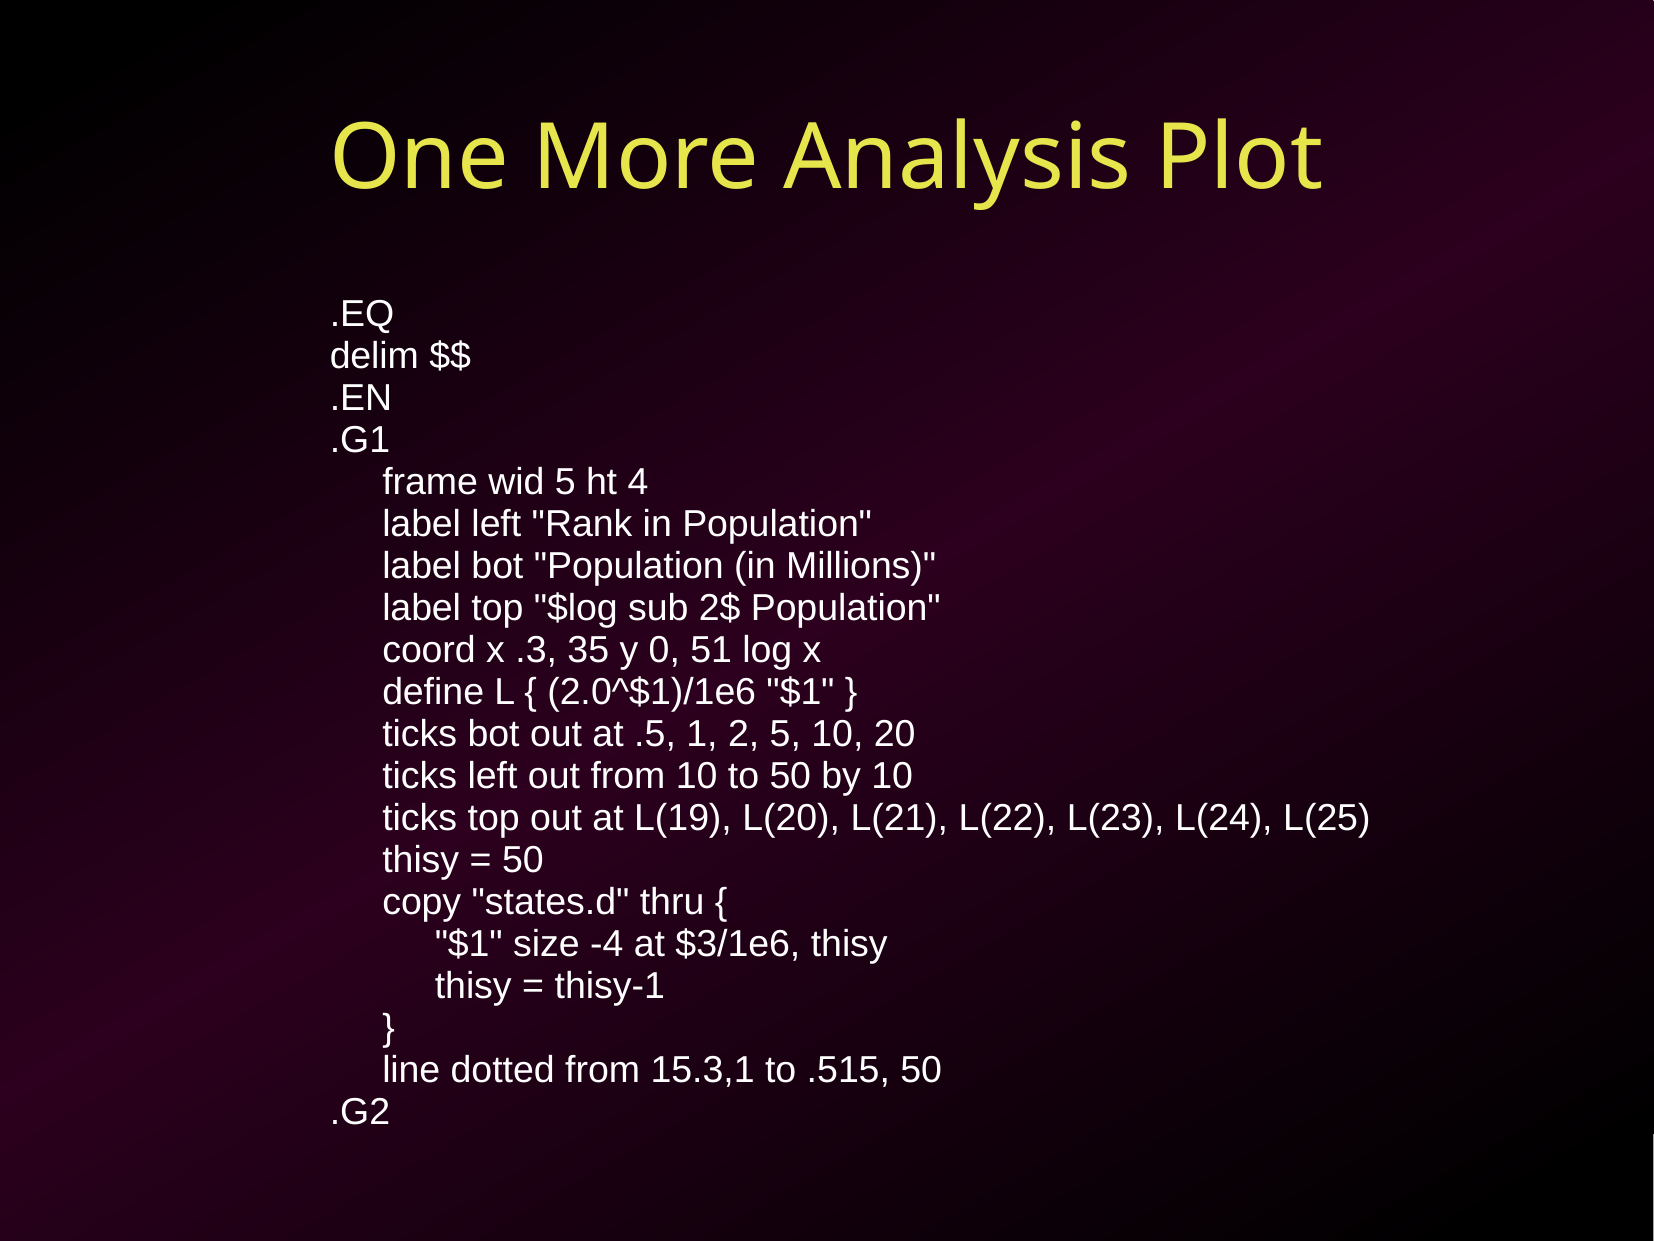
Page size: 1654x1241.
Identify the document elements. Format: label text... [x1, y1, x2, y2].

title One More Analysis Plot [82, 49, 1571, 257]
text_box .EQ delim $$ .EN .G1 frame wid 5 ht 4 label left "Rank in Population" label bot "Population (in Millions)" label top "$log sub 2$ Population" coord x .3, 35 y 0, 51 log x define L { (2.0^$1)/1e6 "$1" } ticks bot out at .5, 1, 2, 5, 10, 20 ticks left out from 10 to 50 by 10 ticks top out at L(19), L(20), L(21), L(22), L(23), L(24), L(25) thisy = 50 copy "states.d" thru { "$1" size -4 at $3/1e6, thisy thisy = thisy-1 } line dotted from 15.3,1 to .515, 50 .G2 [315, 285, 1387, 1140]
